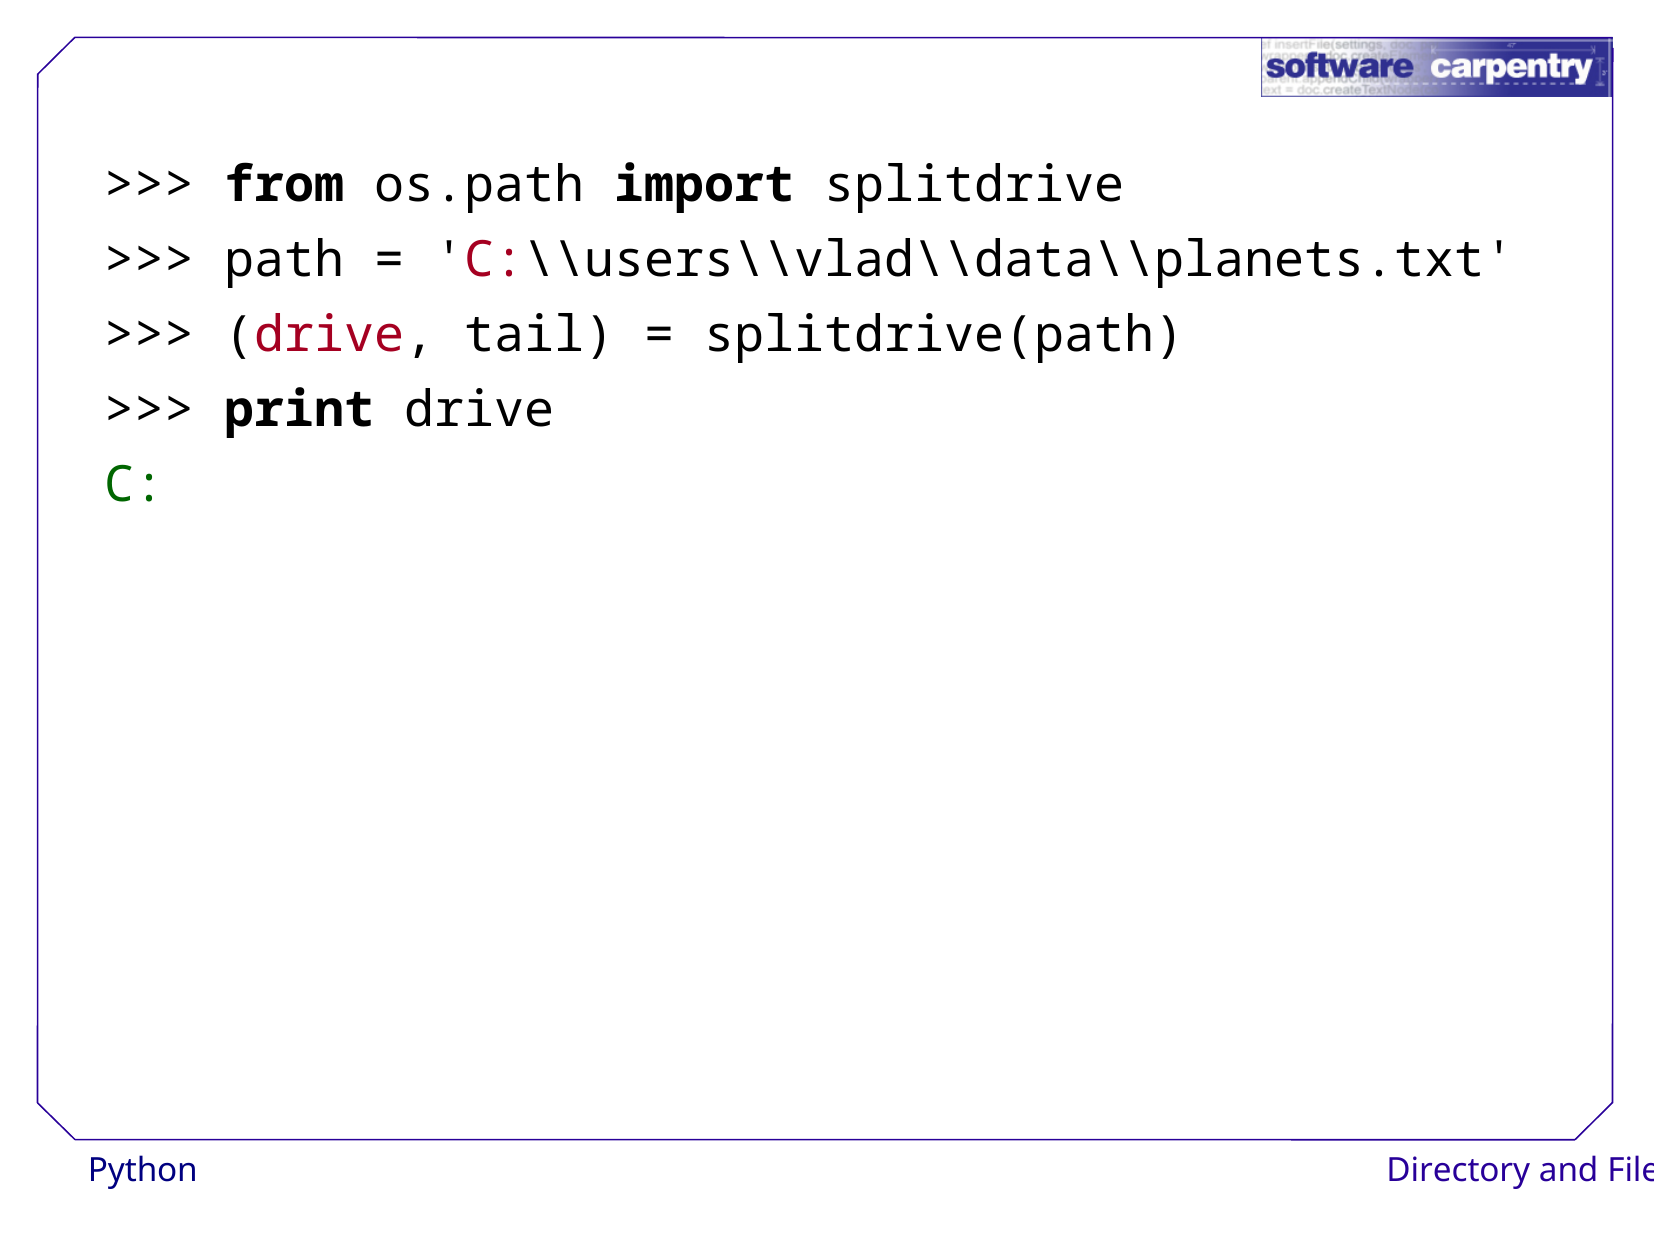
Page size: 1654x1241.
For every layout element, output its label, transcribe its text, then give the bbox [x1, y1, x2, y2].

picture [1261, 39, 1613, 97]
text_box >>> from os.path import splitdrive >>> path = 'C:\\users\\vlad\\data\\planets.txt' >>> (drive, tail) = splitdrive(path) >>> print drive C: [89, 128, 1512, 1037]
